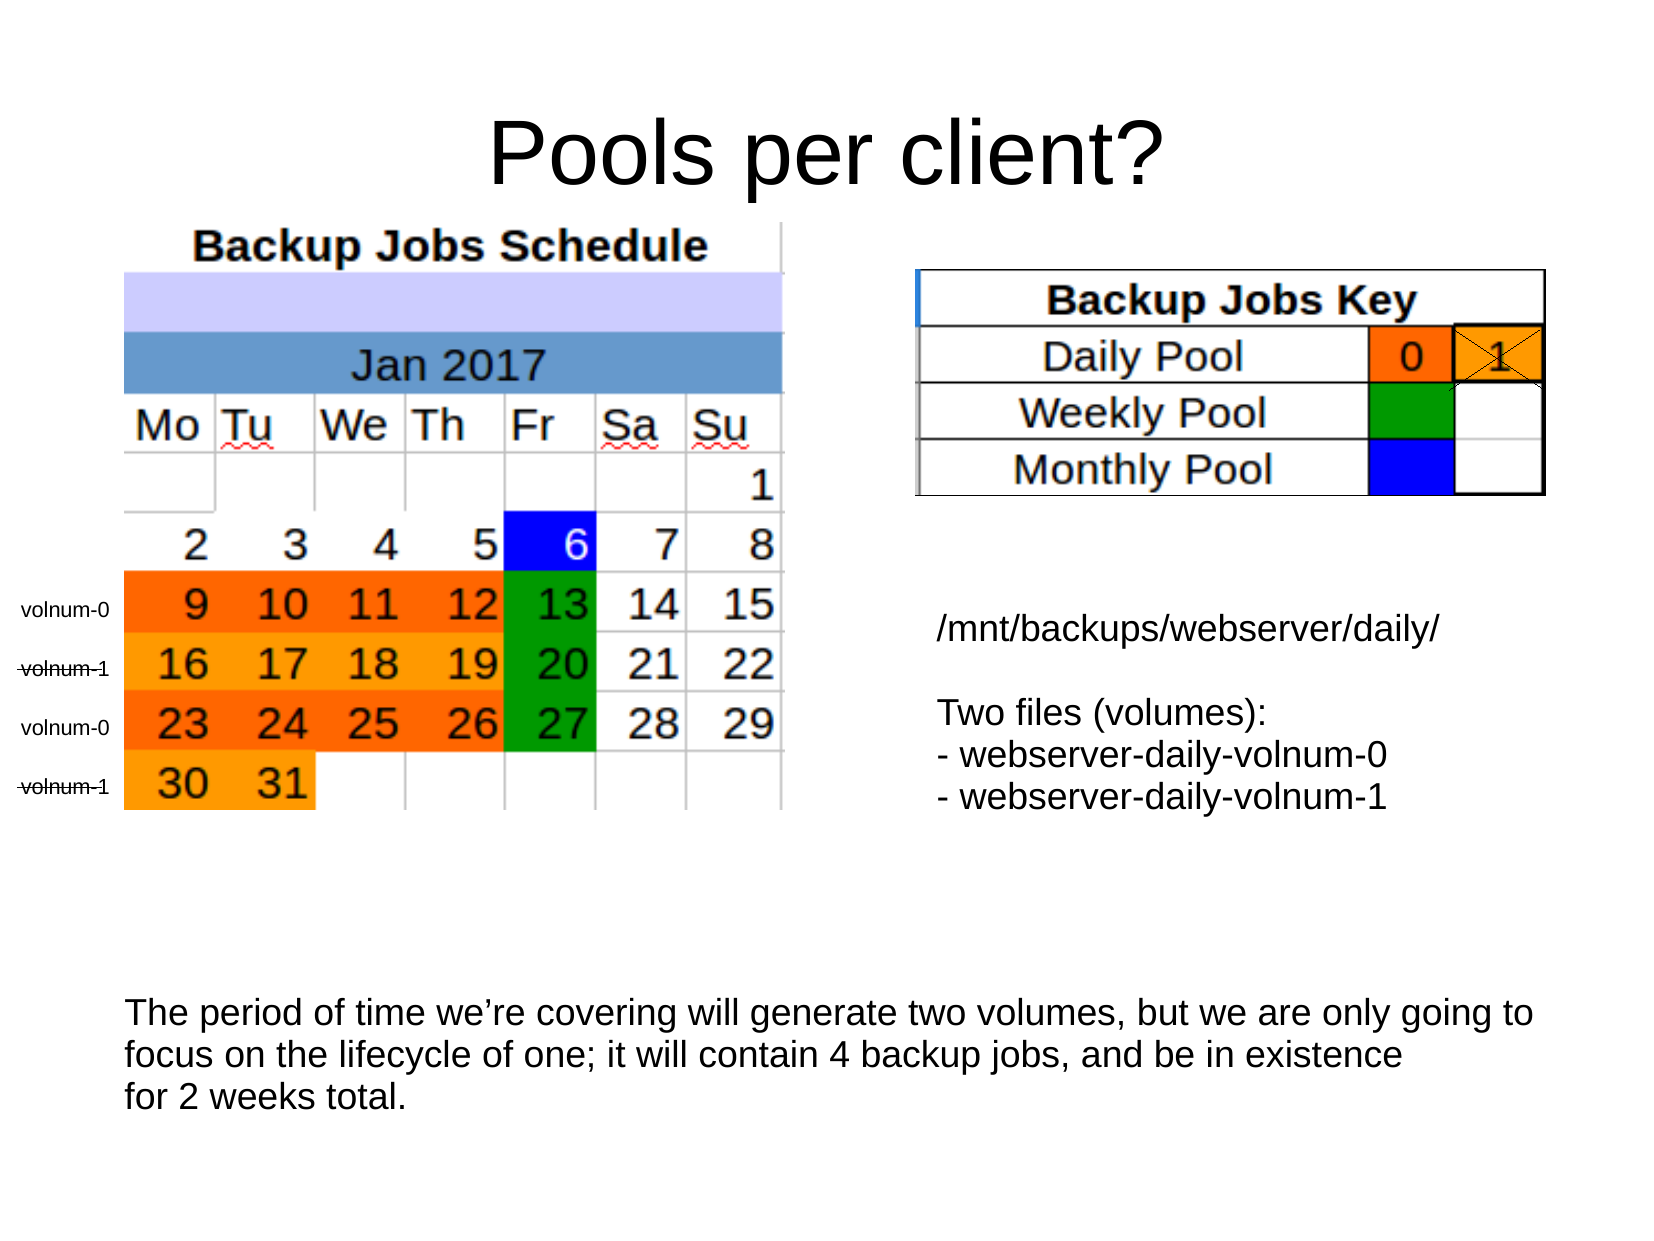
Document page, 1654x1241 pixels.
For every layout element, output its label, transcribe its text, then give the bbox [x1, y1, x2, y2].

picture [124, 222, 785, 811]
text_box The period of time we’re covering will generate two volumes, but we are only going to focus on the lifecycle of one; it will contain 4 backup jobs, and be in existence for 2 weeks total. [109, 984, 1561, 1126]
text_box /mnt/backups/webserver/daily/ Two files (volumes): - webserver-daily-volnum-0 - webserver-daily-volnum-1 [921, 600, 1456, 825]
title Pools per client? [82, 49, 1571, 257]
text_box volnum-0 [6, 590, 125, 630]
text_box volnum-1 [6, 649, 125, 689]
picture [915, 269, 1546, 495]
text_box volnum-1 [6, 767, 125, 807]
text_box volnum-0 [6, 708, 125, 748]
